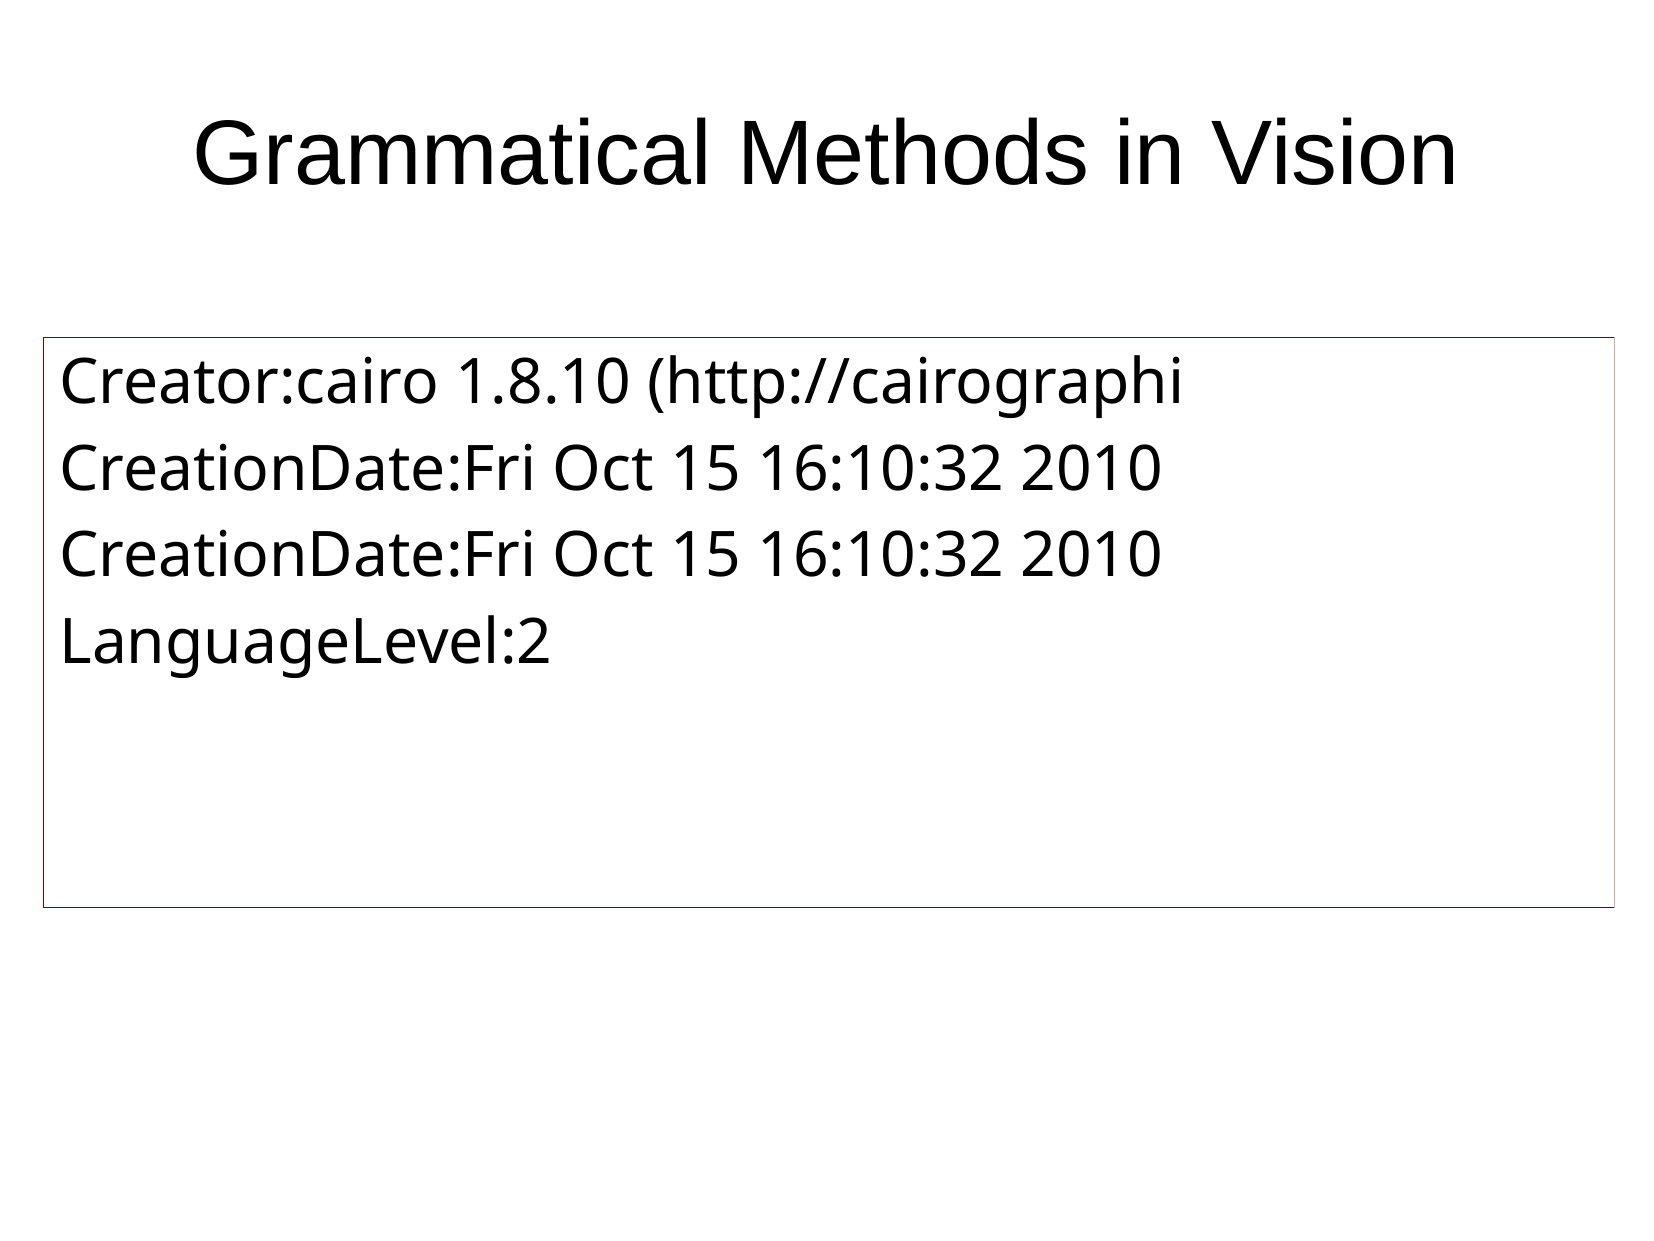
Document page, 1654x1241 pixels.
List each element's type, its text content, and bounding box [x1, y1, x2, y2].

picture [39, 333, 1615, 908]
title Grammatical Methods in Vision [82, 49, 1571, 257]
